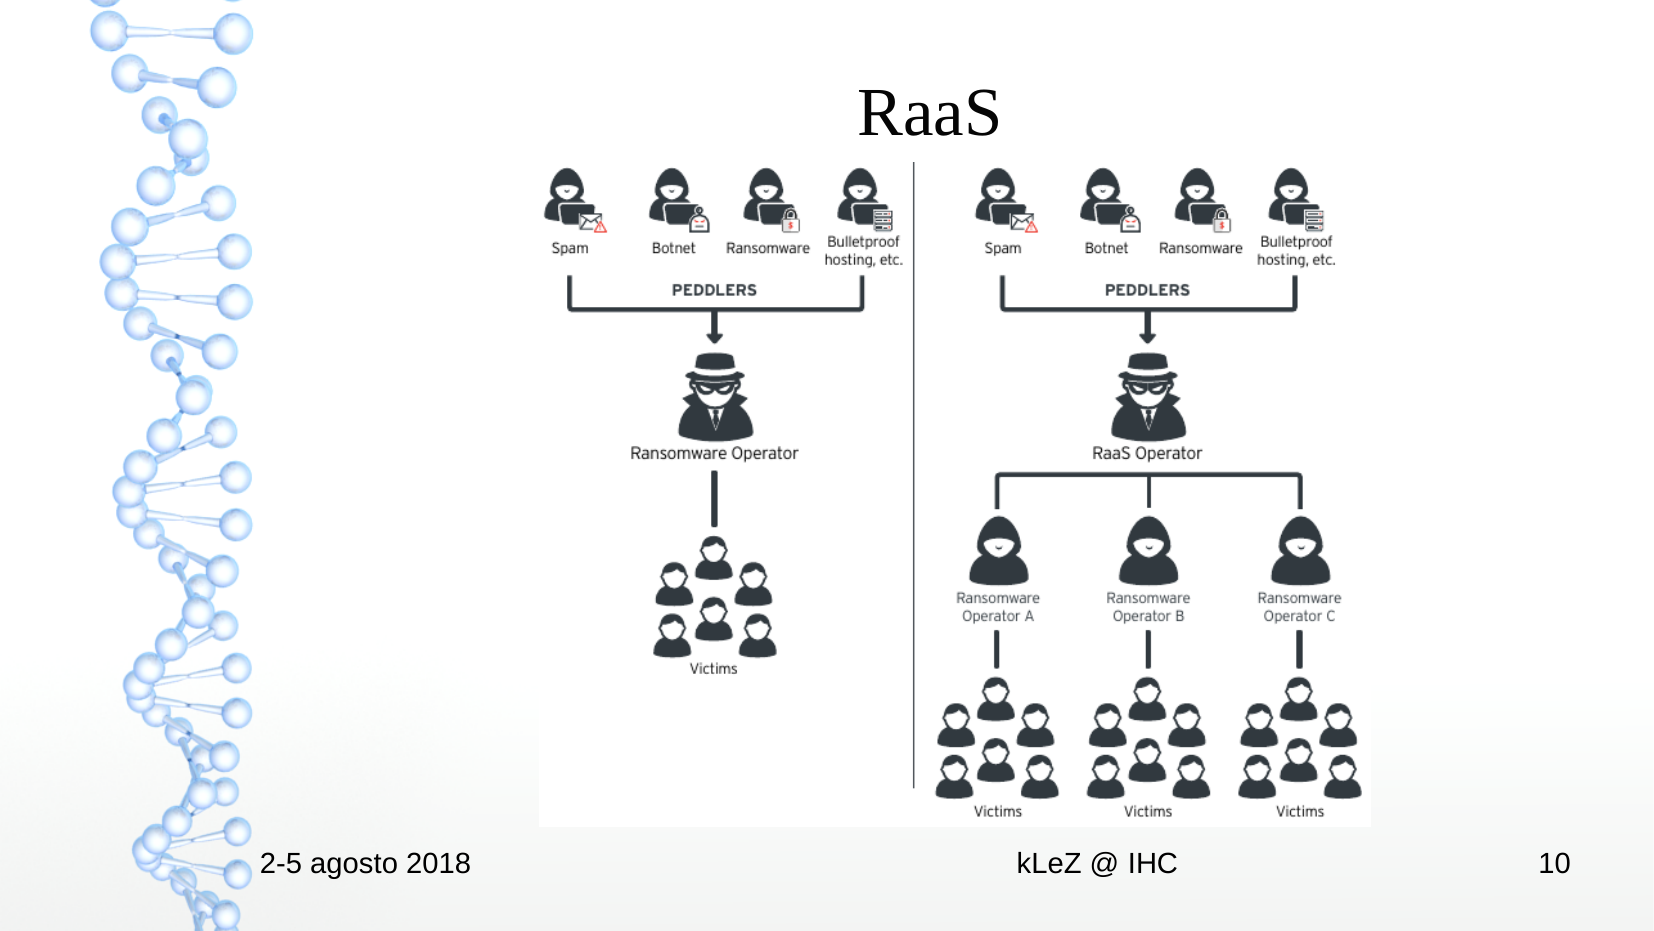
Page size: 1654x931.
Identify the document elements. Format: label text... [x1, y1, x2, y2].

title RaaS [265, 35, 1595, 189]
picture [0, 0, 1654, 931]
